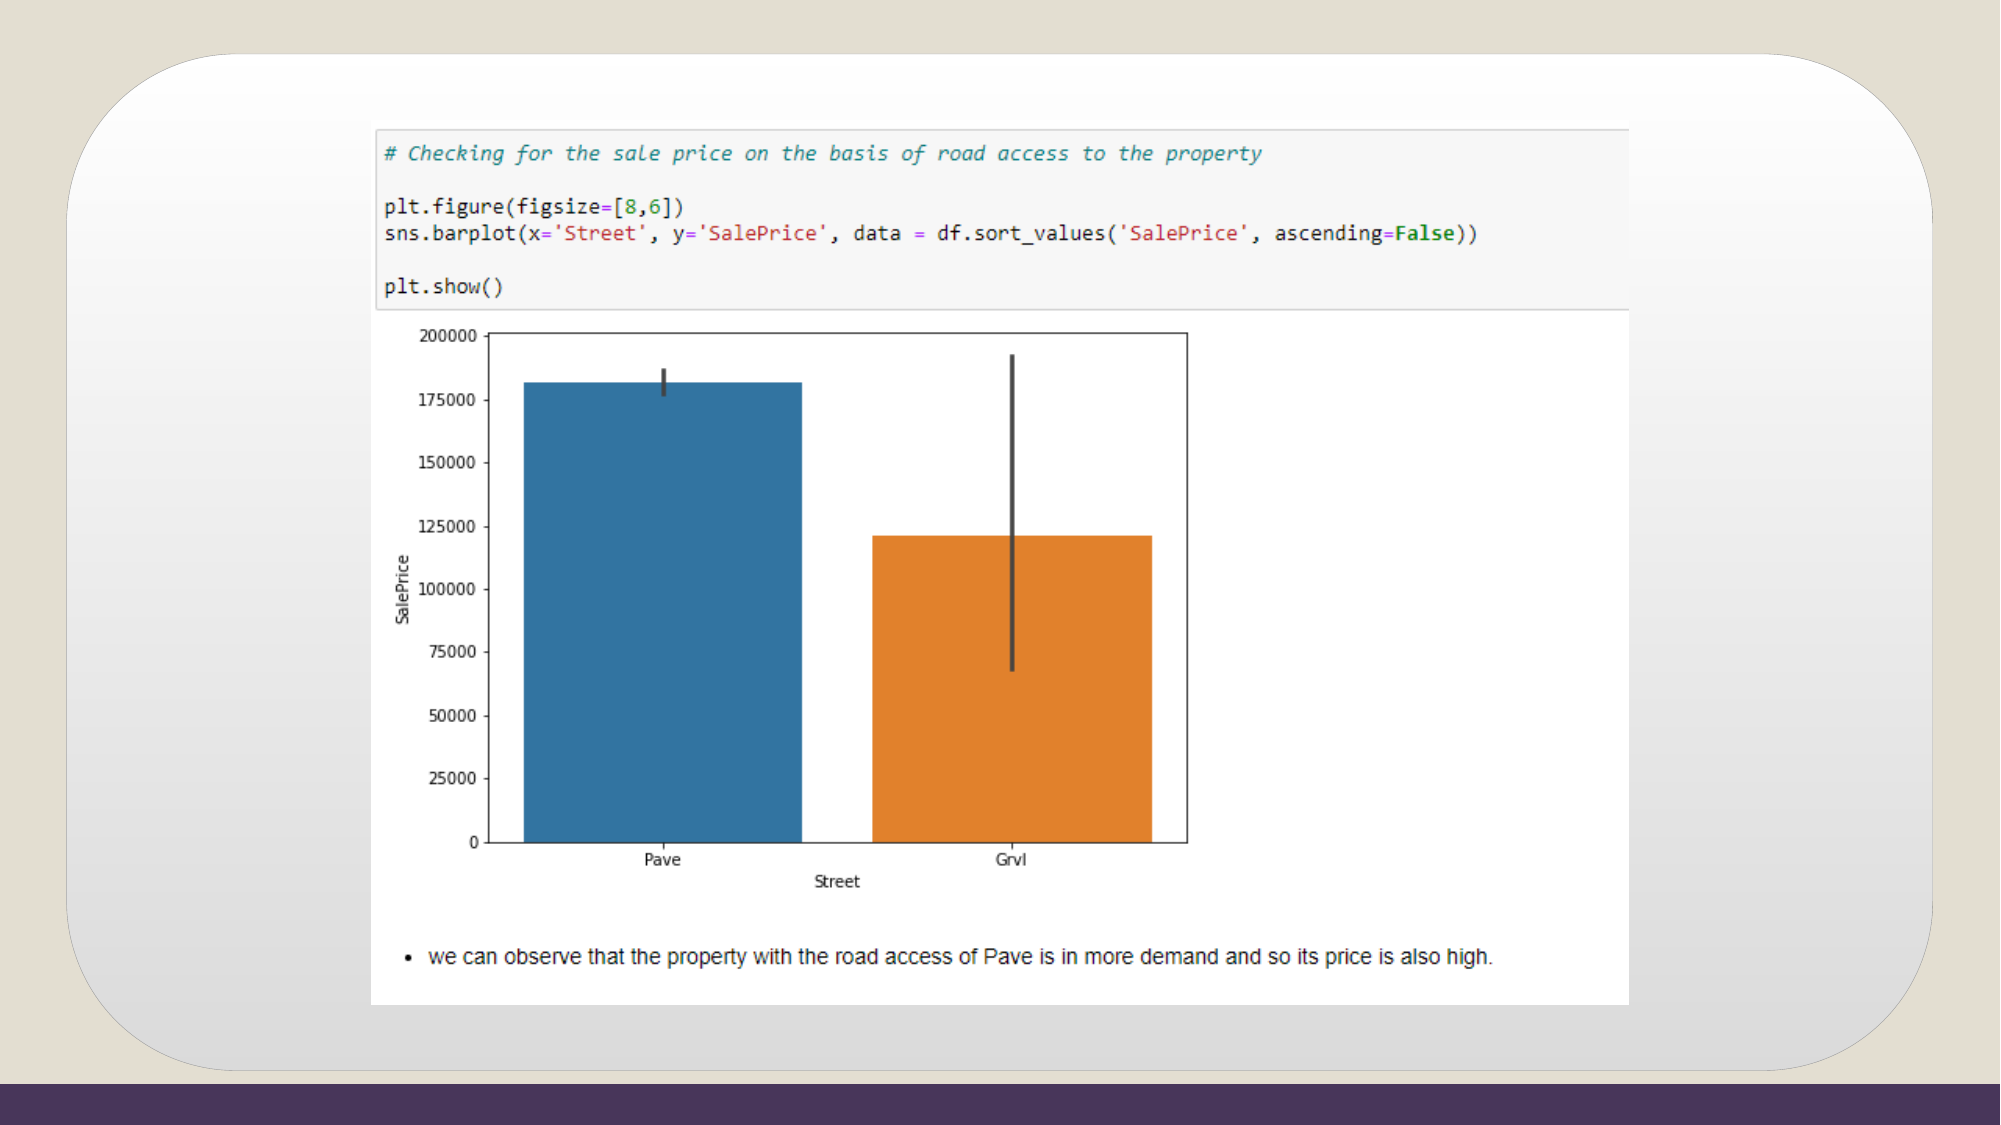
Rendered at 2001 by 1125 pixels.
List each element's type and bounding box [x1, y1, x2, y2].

picture [371, 120, 1629, 1005]
text_box [0, 1084, 2000, 1125]
